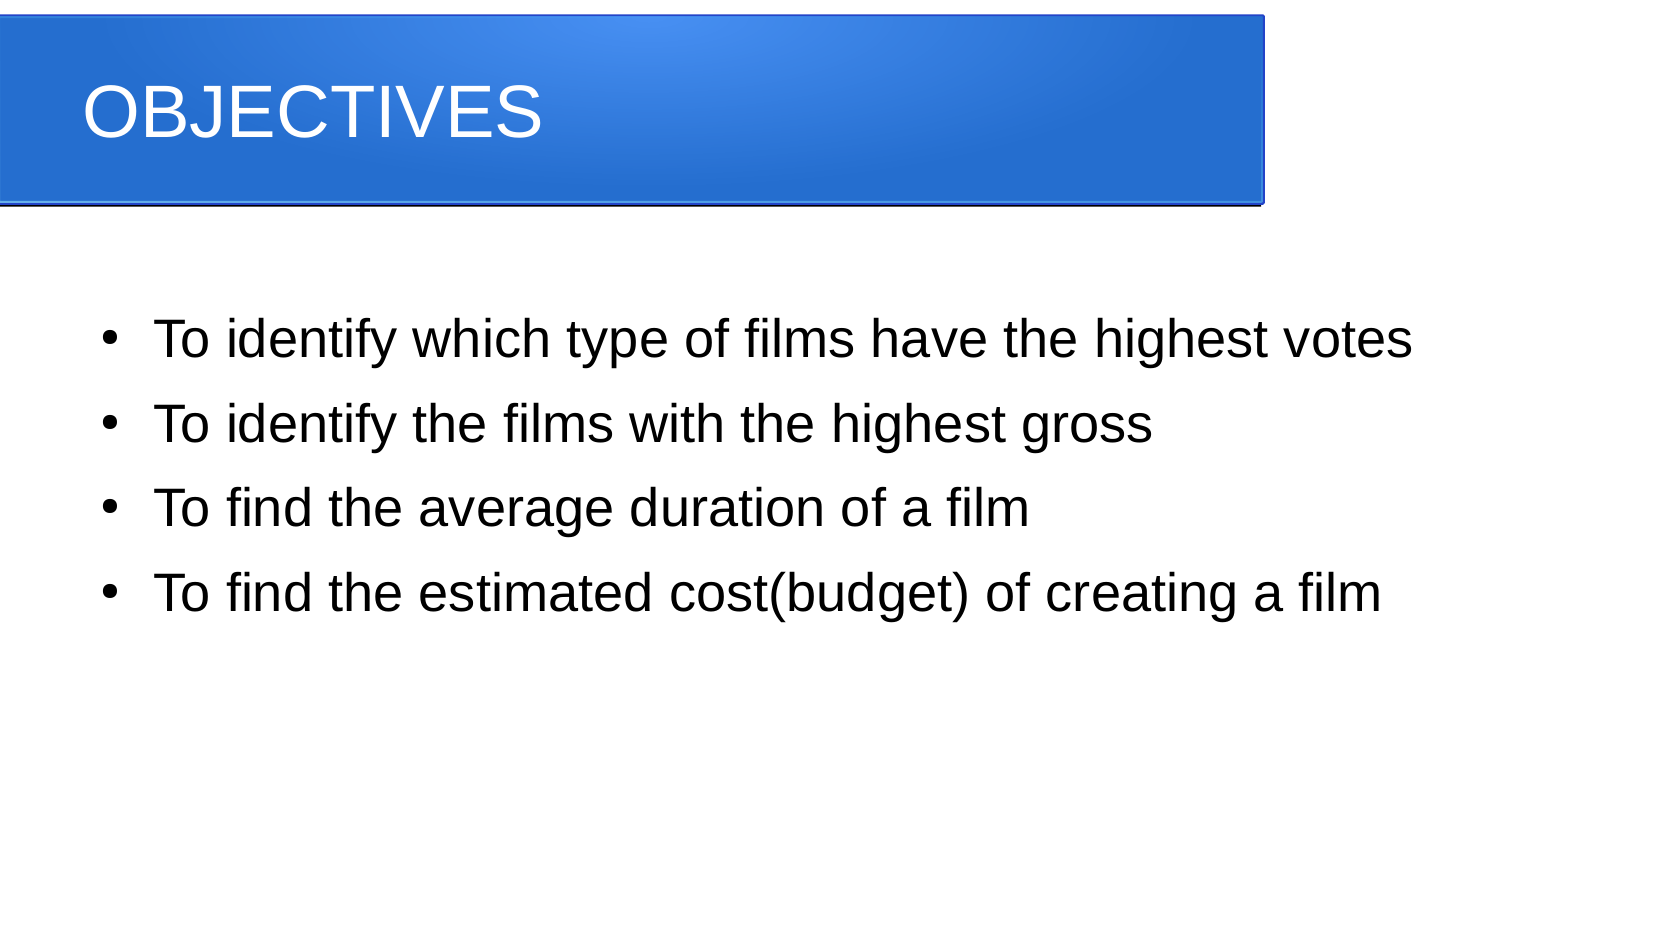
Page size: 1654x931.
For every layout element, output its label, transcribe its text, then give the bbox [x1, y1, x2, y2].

list To identify which type of films have the highest votes To identify the films with the highest gross To find the average duration of a film To find the estimated cost(budget) of creating a film [82, 224, 1571, 764]
title OBJECTIVES [82, 35, 1235, 189]
